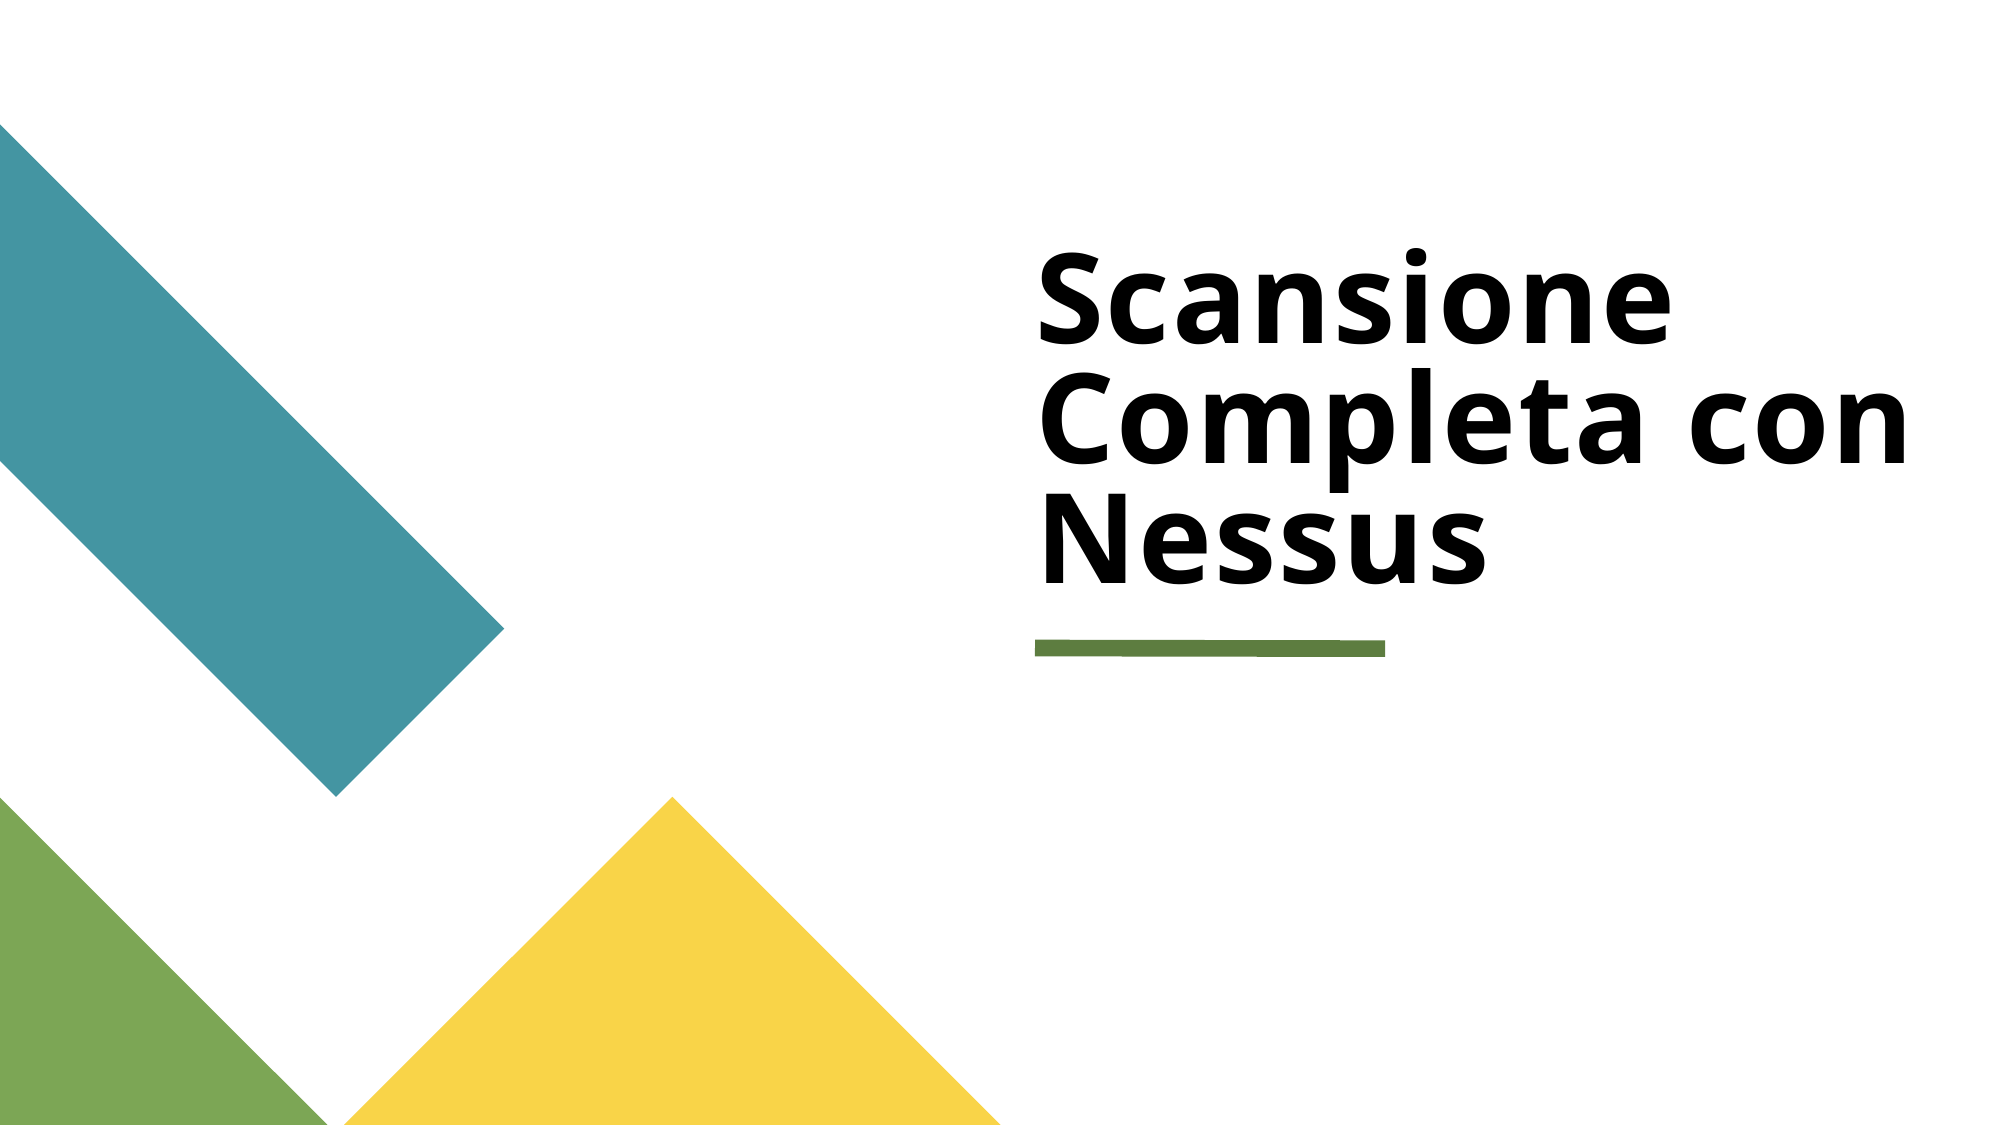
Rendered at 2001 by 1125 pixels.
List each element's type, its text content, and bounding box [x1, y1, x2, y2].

title Scansione Completa con Nessus [1035, 67, 1936, 608]
